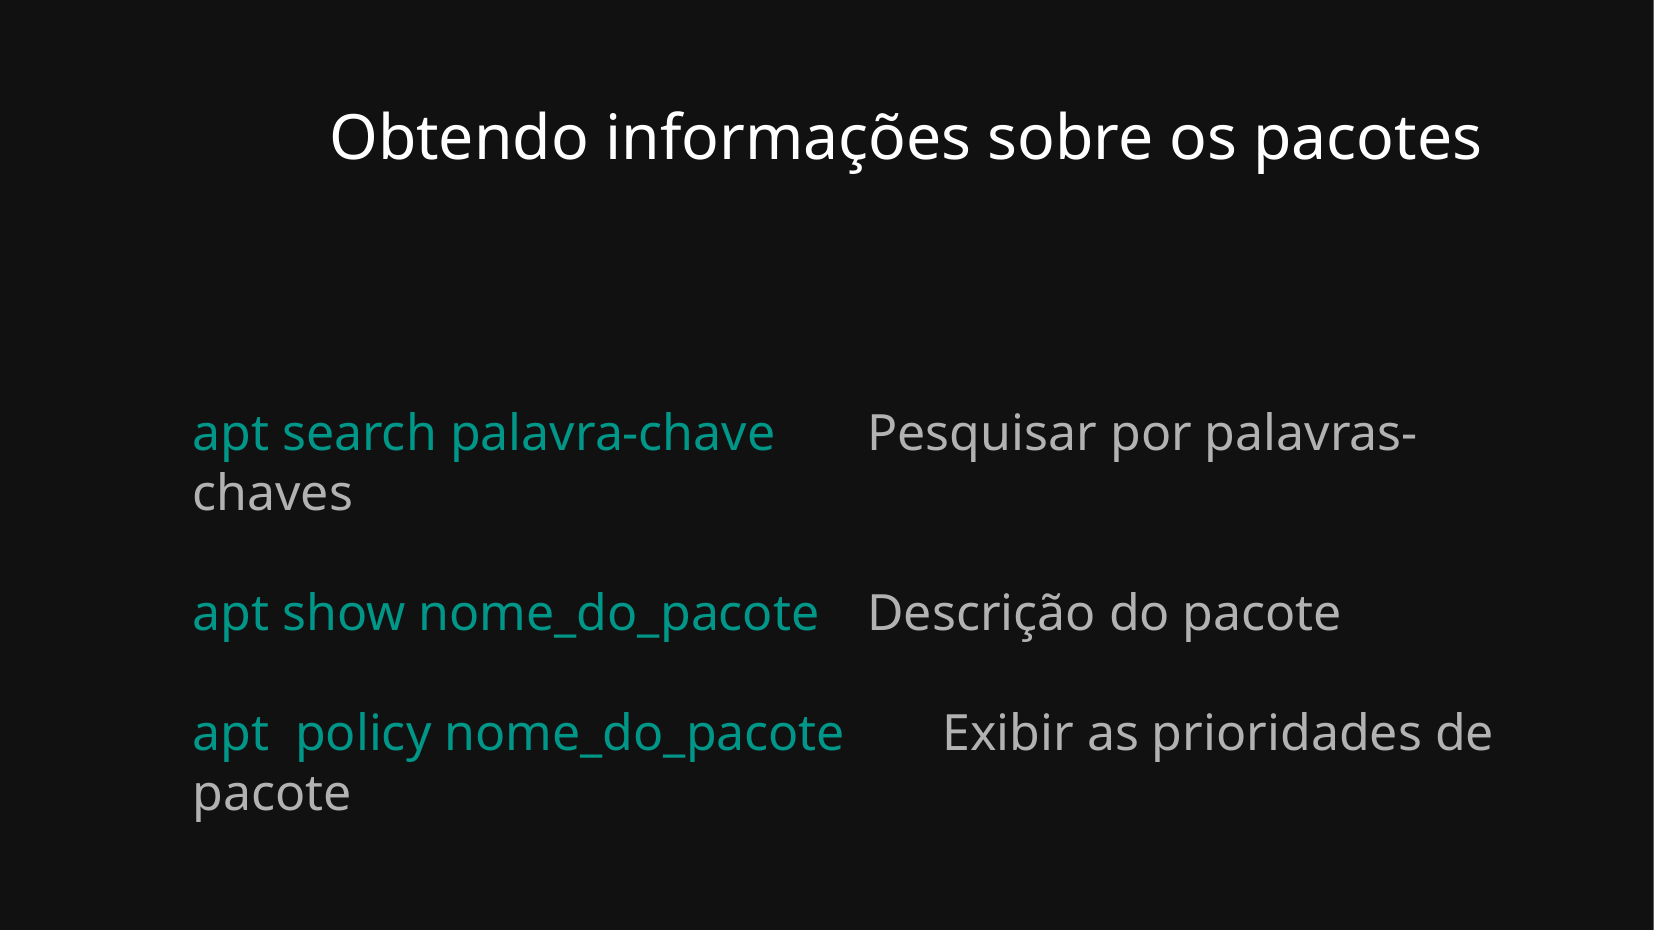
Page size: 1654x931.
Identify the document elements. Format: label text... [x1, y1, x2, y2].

text_box Obtendo informações sobre os pacotes [325, 92, 1488, 216]
text_box apt search palavra-chave Pesquisar por palavras-chaves apt show nome_do_pacote Descrição do pacote apt policy nome_do_pacote Exibir as prioridades de pacote [177, 385, 1541, 895]
